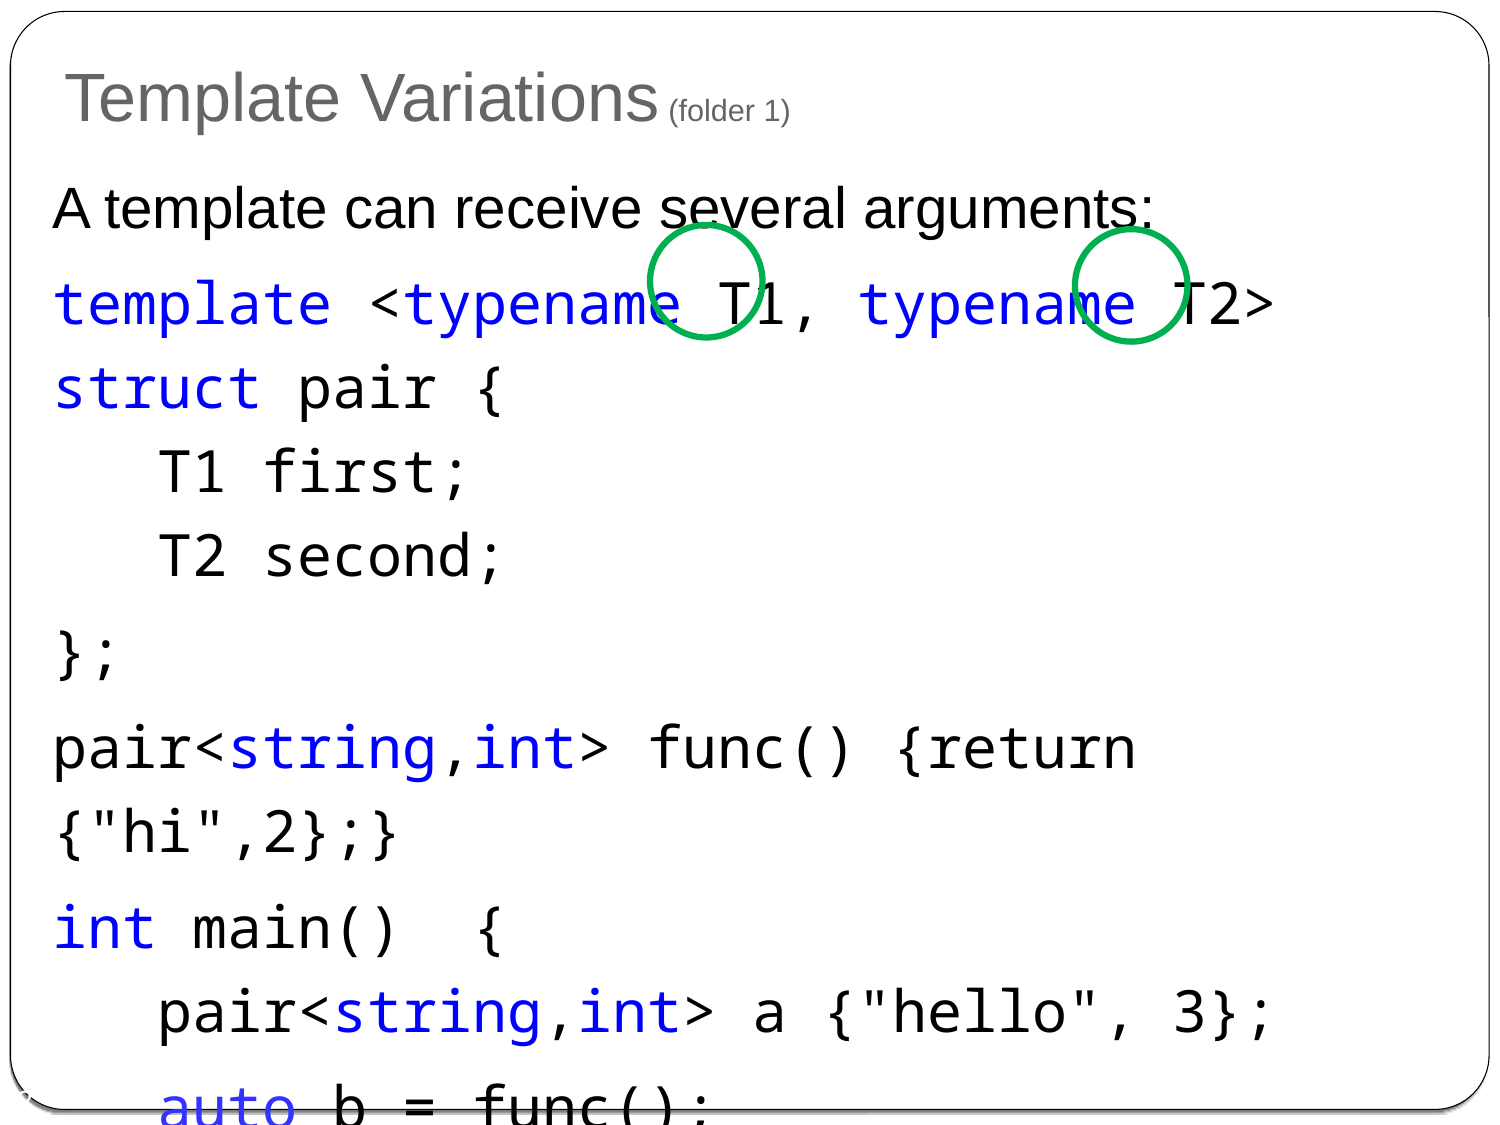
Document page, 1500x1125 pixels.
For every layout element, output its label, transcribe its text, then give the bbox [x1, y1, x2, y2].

title Template Variations (folder 1) [50, 45, 1450, 150]
slide_number <number> [0, 1074, 50, 1125]
list A template can receive several arguments: template <typename T1, typename T2> struct pair { T1 first; T2 second; }; pair<string,int> func() {return {"hi",2};} int main() { pair<string,int> a {"hello", 3}; auto b = func(); } [37, 162, 1463, 1088]
